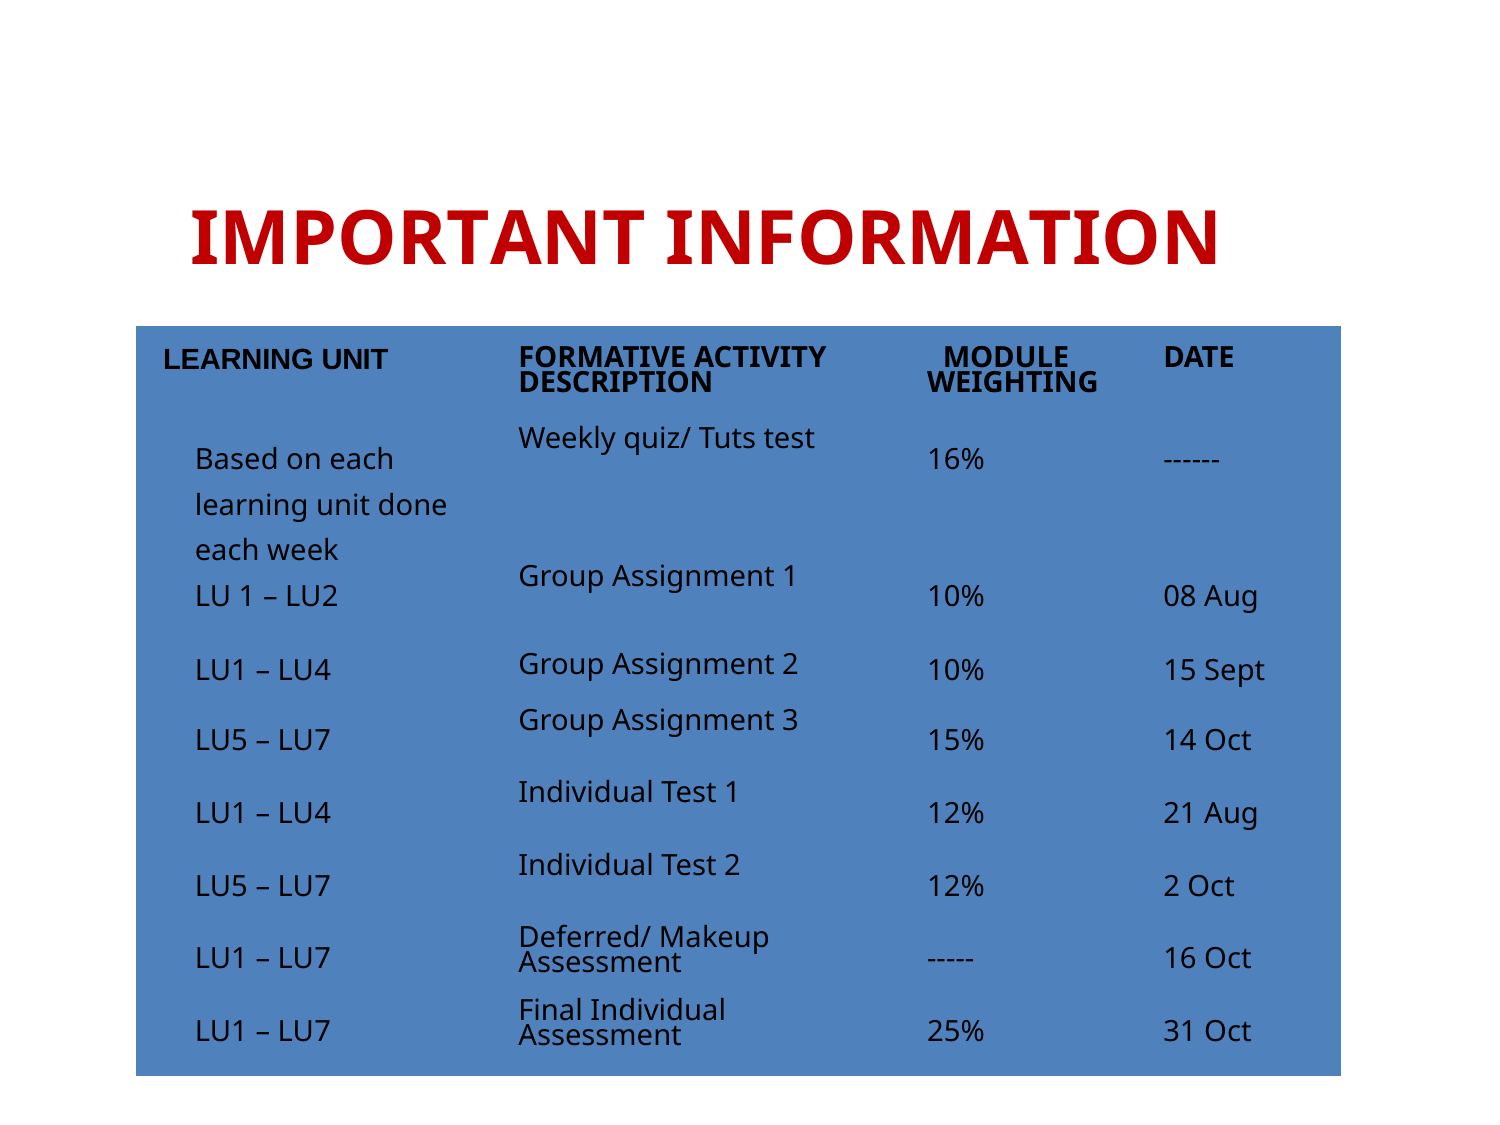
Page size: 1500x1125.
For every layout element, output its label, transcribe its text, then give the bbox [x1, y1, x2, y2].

table_cell LU 1 – LU2 [136, 569, 459, 643]
table_cell 12% [868, 786, 1104, 859]
table_cell 2 Oct [1104, 859, 1341, 931]
title IMPORTANT INFORMATION [135, 90, 1279, 288]
table_cell 15% [868, 714, 1104, 786]
table_cell Individual Test 2 [459, 859, 868, 931]
table_cell Individual Test 1 [459, 786, 868, 859]
table_cell LU1 – LU7 [136, 931, 459, 1004]
table_cell LU5 – LU7 [136, 714, 459, 786]
table_cell 25% [868, 1004, 1104, 1076]
table_cell Group Assignment 2 [459, 643, 868, 714]
table_cell 12% [868, 859, 1104, 931]
table_cell 21 Aug [1104, 786, 1341, 859]
table_cell Group Assignment 3 [459, 714, 868, 786]
table_header DATE [1104, 326, 1341, 432]
table_header LEARNING UNIT [136, 326, 459, 432]
table_cell Weekly quiz/ Tuts test [459, 432, 868, 569]
table_cell Deferred/ Makeup Assessment [459, 931, 868, 1004]
table_cell 31 Oct [1104, 1004, 1341, 1076]
table_cell LU1 – LU4 [136, 786, 459, 859]
table_cell LU1 – LU7 [136, 1004, 459, 1076]
table_cell ------ [1104, 432, 1341, 569]
table_cell Based on each learning unit done each week [136, 432, 459, 569]
table_header MODULE WEIGHTING [868, 326, 1104, 432]
table_cell 14 Oct [1104, 714, 1341, 786]
table_cell 15 Sept [1104, 643, 1341, 714]
table_cell Final Individual Assessment [459, 1004, 868, 1076]
table_cell 10% [868, 569, 1104, 643]
table_cell 16% [868, 432, 1104, 569]
table_cell 08 Aug [1104, 569, 1341, 643]
table_header FORMATIVE ACTIVITY DESCRIPTION [459, 326, 868, 432]
table_cell Group Assignment 1 [459, 569, 868, 643]
table_cell ----- [868, 931, 1104, 1004]
table_cell 16 Oct [1104, 931, 1341, 1004]
table_cell LU1 – LU4 [136, 643, 459, 714]
table_cell 10% [868, 643, 1104, 714]
table_cell LU5 – LU7 [136, 859, 459, 931]
